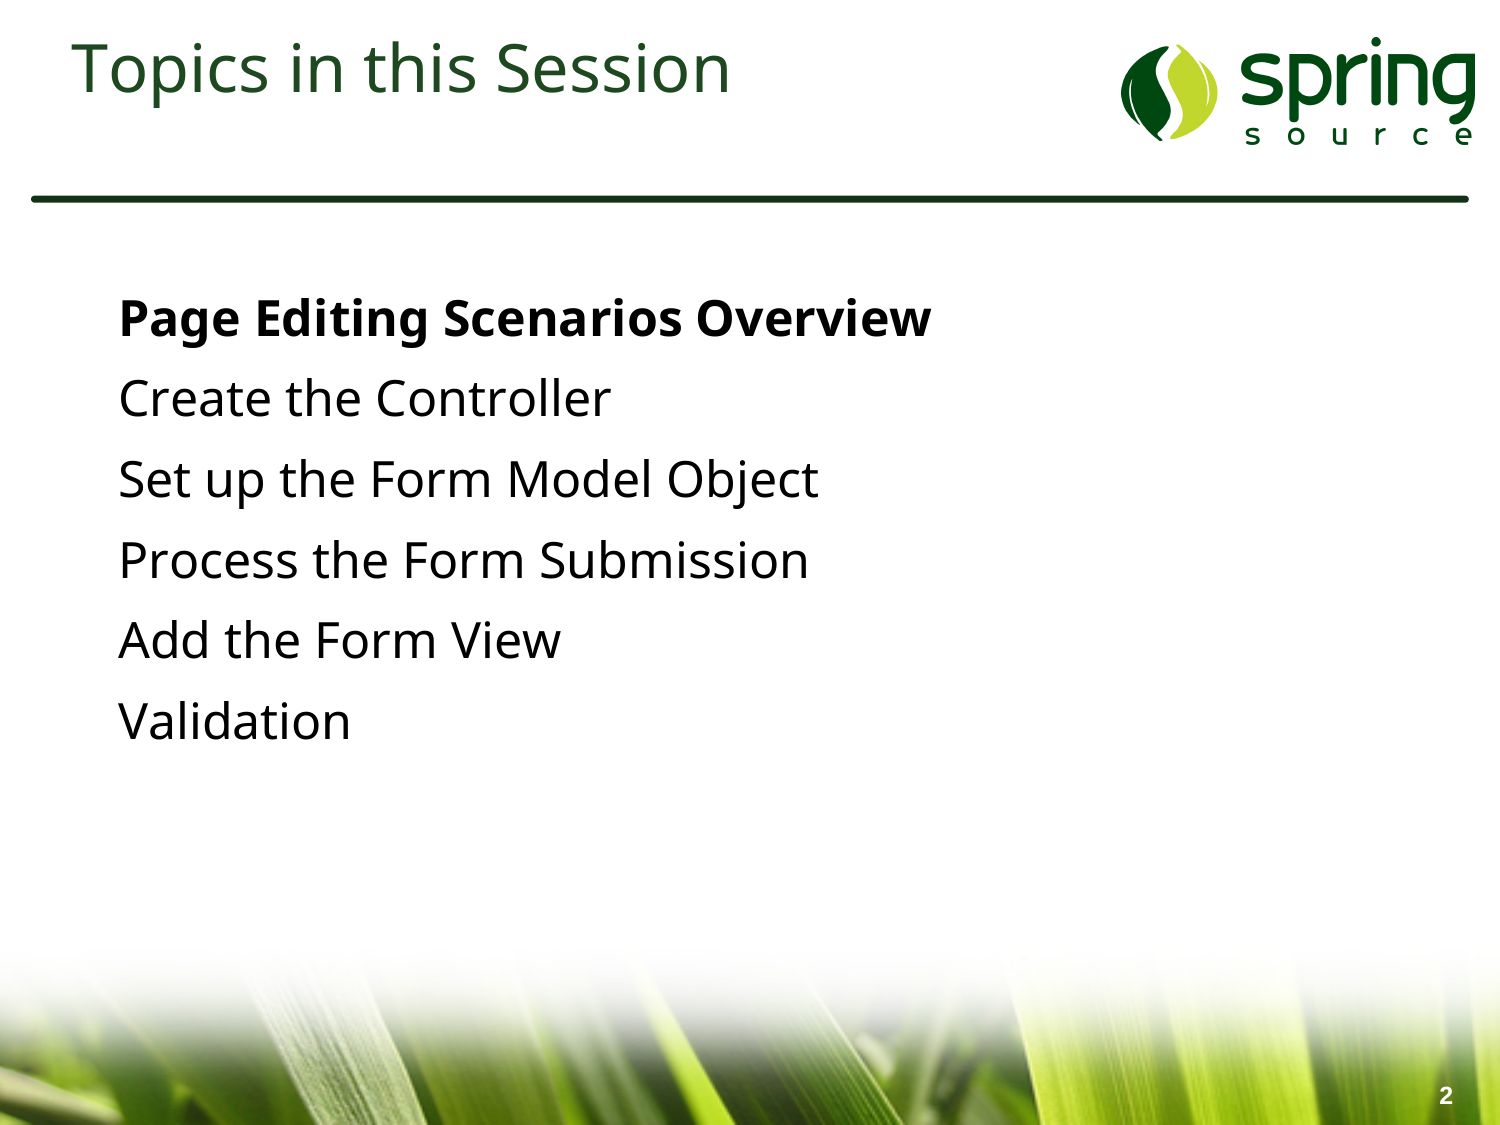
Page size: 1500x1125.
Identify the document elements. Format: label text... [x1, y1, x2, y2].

list Page Editing Scenarios Overview Create the Controller Set up the Form Model Object Process the Form Submission Add the Form View Validation [103, 275, 1394, 938]
picture [1121, 37, 1475, 145]
picture [0, 944, 1500, 1125]
title Topics in this Session [56, 13, 1089, 176]
